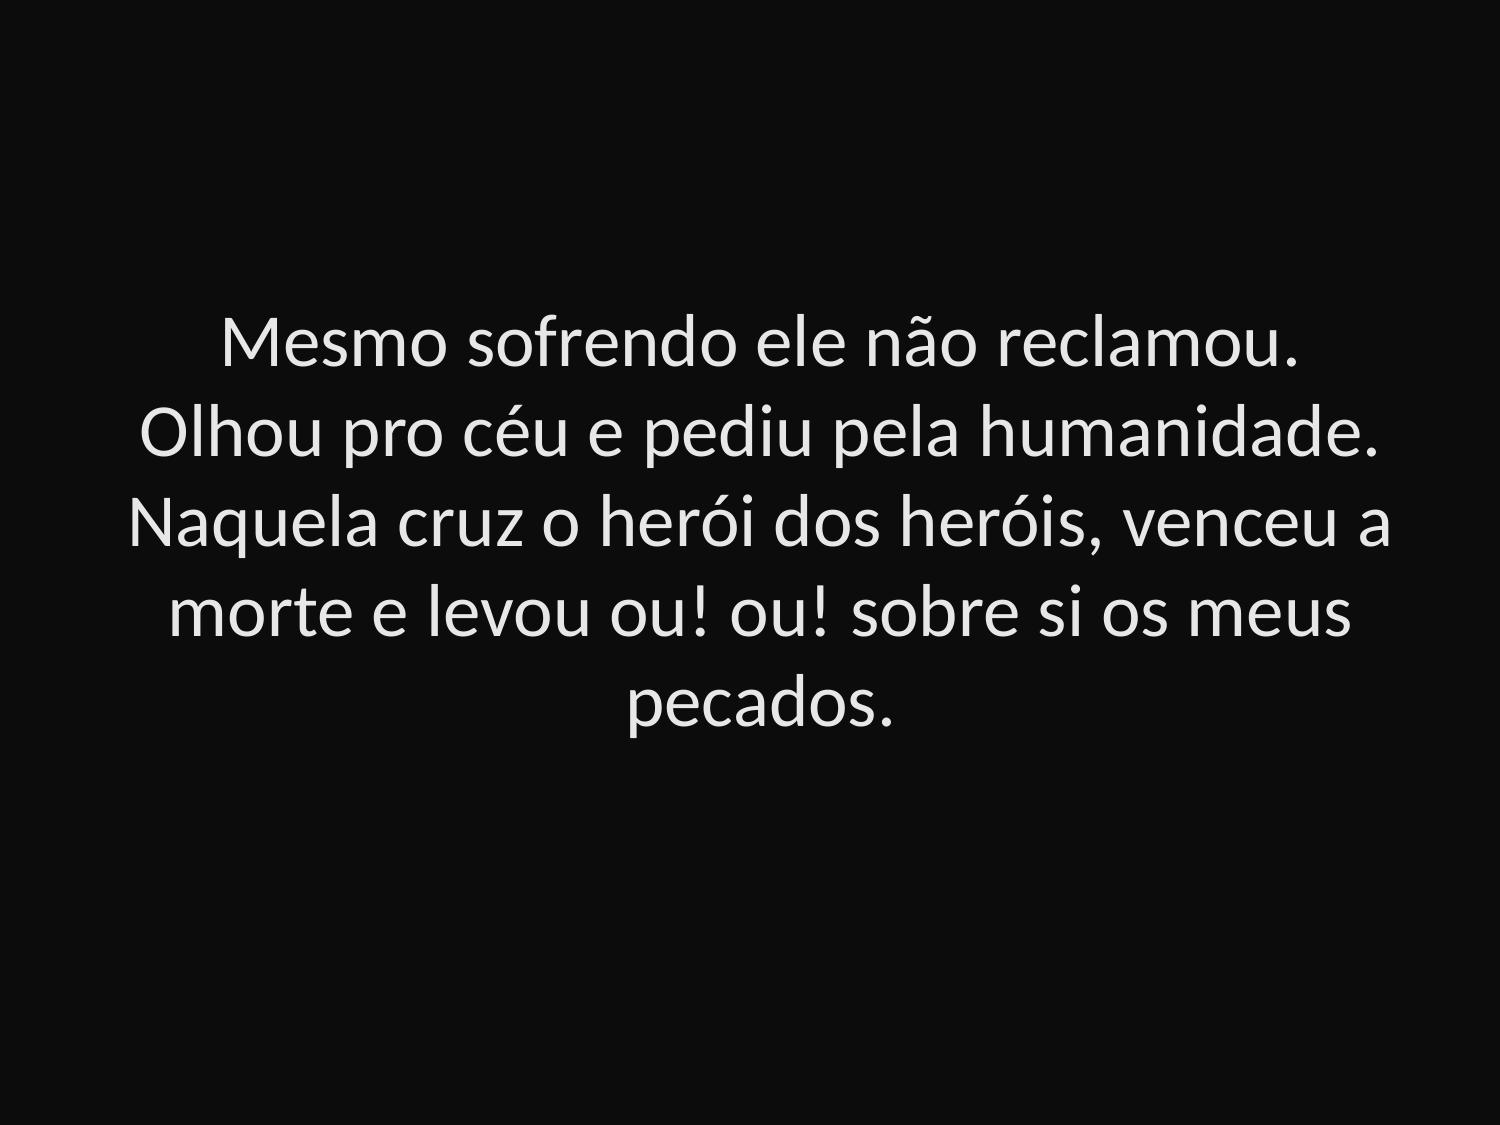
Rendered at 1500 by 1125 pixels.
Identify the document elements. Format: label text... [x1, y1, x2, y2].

title Mesmo sofrendo ele não reclamou. Olhou pro céu e pediu pela humanidade. Naquela cruz o herói dos heróis, venceu a morte e levou ou! ou! sobre si os meus pecados. [75, 45, 1447, 988]
